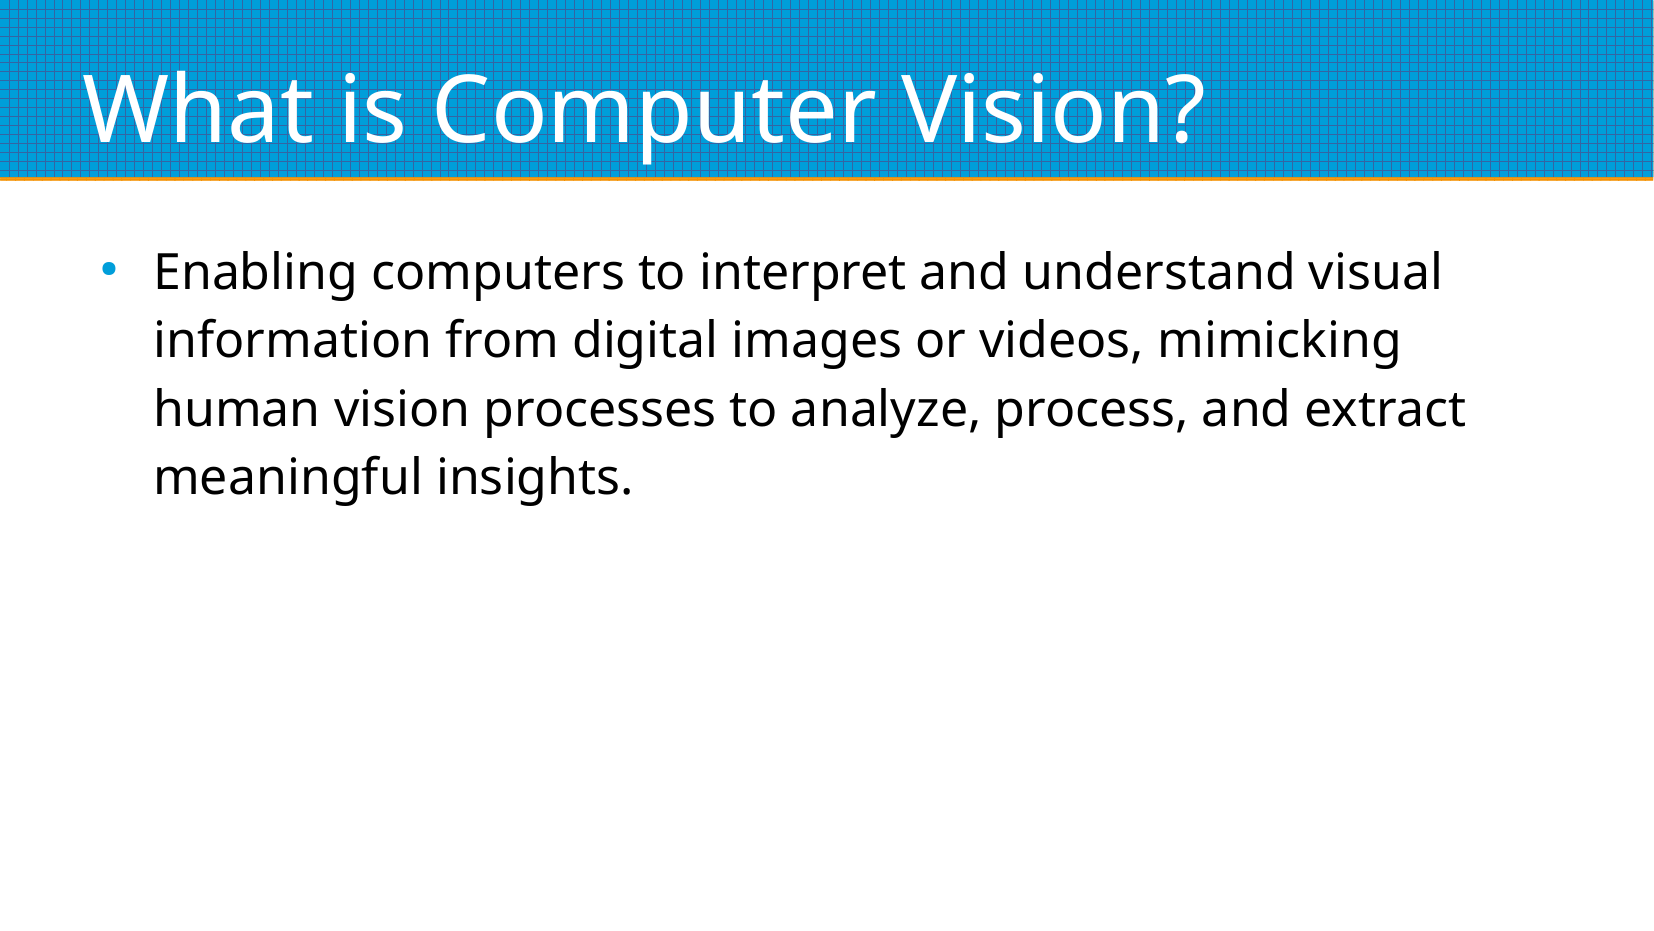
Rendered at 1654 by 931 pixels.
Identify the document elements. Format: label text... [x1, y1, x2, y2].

title What is Computer Vision? [82, 14, 1571, 171]
list Enabling computers to interpret and understand visual information from digital images or videos, mimicking human vision processes to analyze, process, and extract meaningful insights. [82, 236, 1563, 811]
